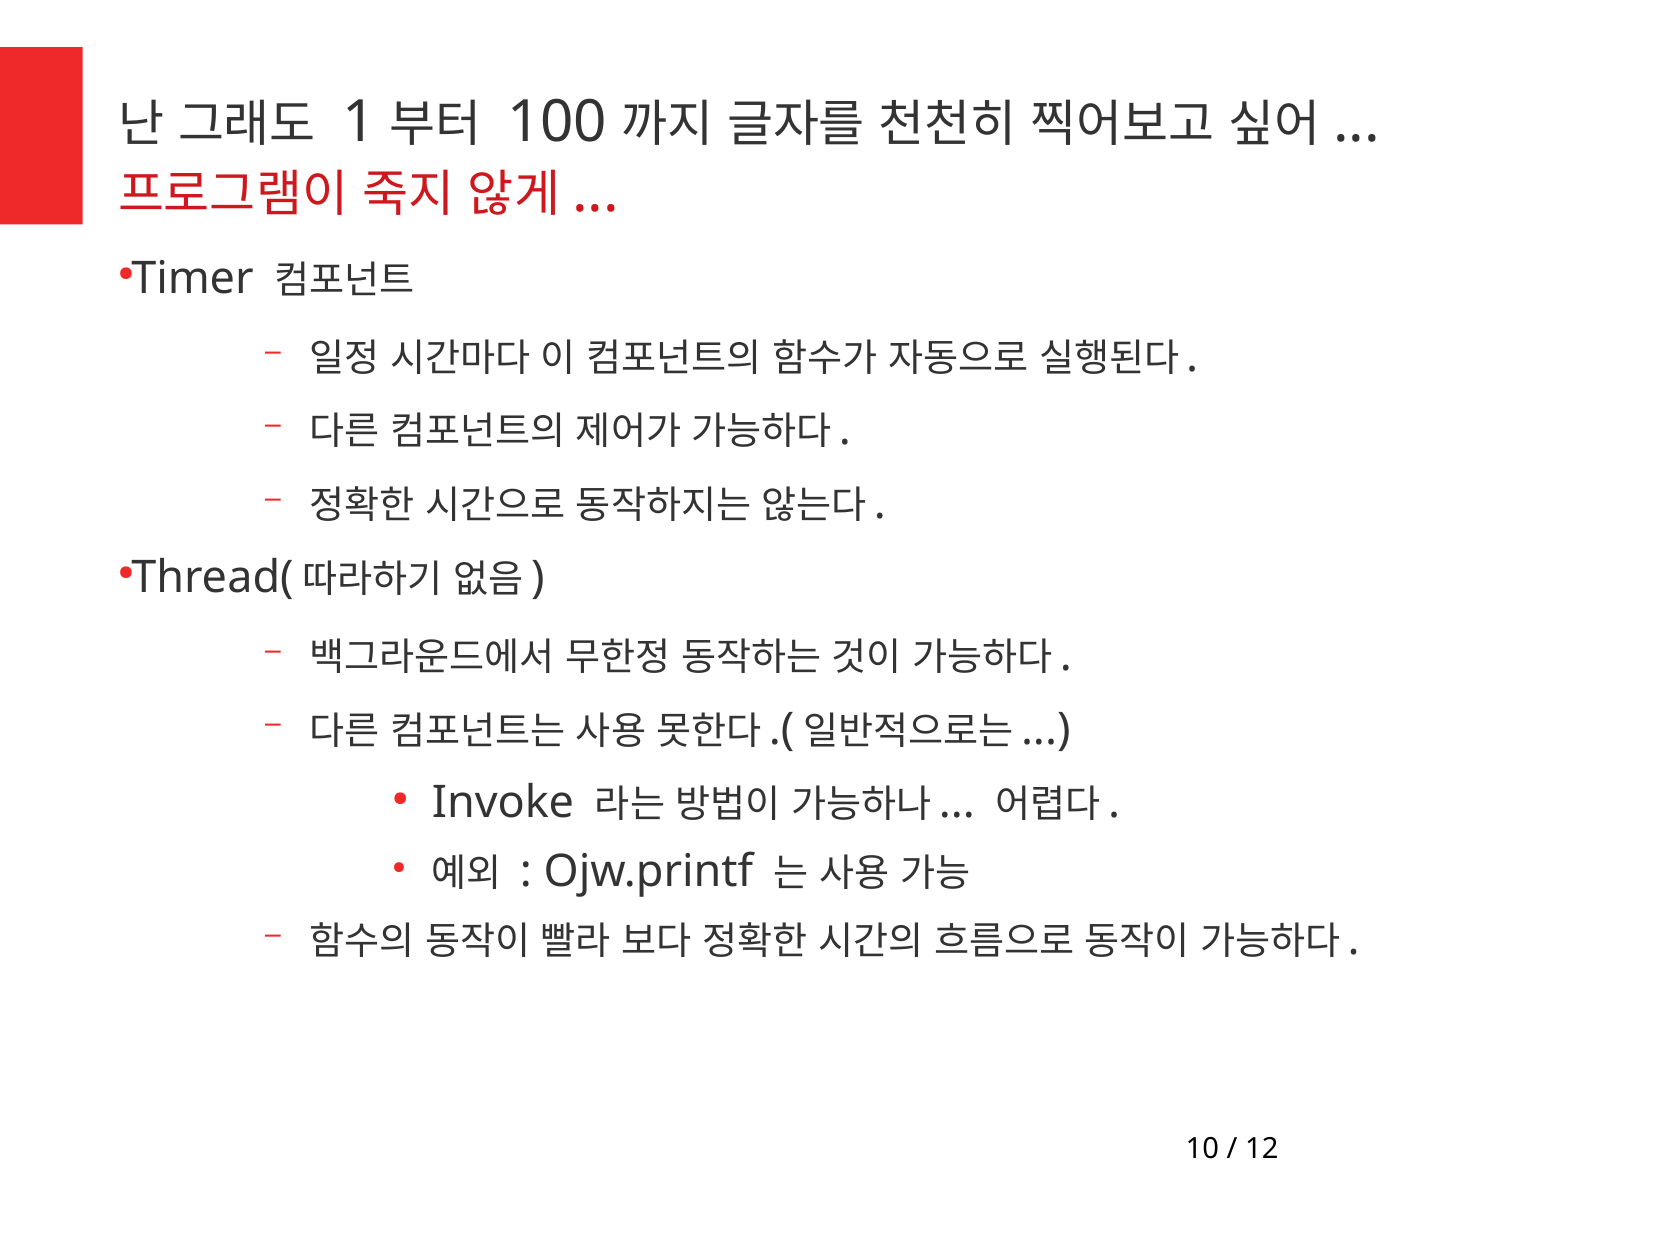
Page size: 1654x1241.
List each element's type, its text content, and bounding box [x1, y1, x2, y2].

list Timer 컴포넌트 일정 시간마다 이 컴포넌트의 함수가 자동으로 실행된다. 다른 컴포넌트의 제어가 가능하다. 정확한 시간으로 동작하지는 않는다. Thread(따라하기 없음) 백그라운드에서 무한정 동작하는 것이 가능하다. 다른 컴포넌트는 사용 못한다.(일반적으로는...) Invoke 라는 방법이 가능하나... 어렵다. 예외 : Ojw.printf 는 사용 가능 함수의 동작이 빨라 보다 정확한 시간의 흐름으로 동작이 가능하다. [118, 248, 1536, 968]
title 난 그래도 1부터 100까지 글자를 천천히 찍어보고 싶어... 프로그램이 죽지 않게... [118, 49, 1571, 257]
text_box / 12 [1185, 1129, 1571, 1216]
